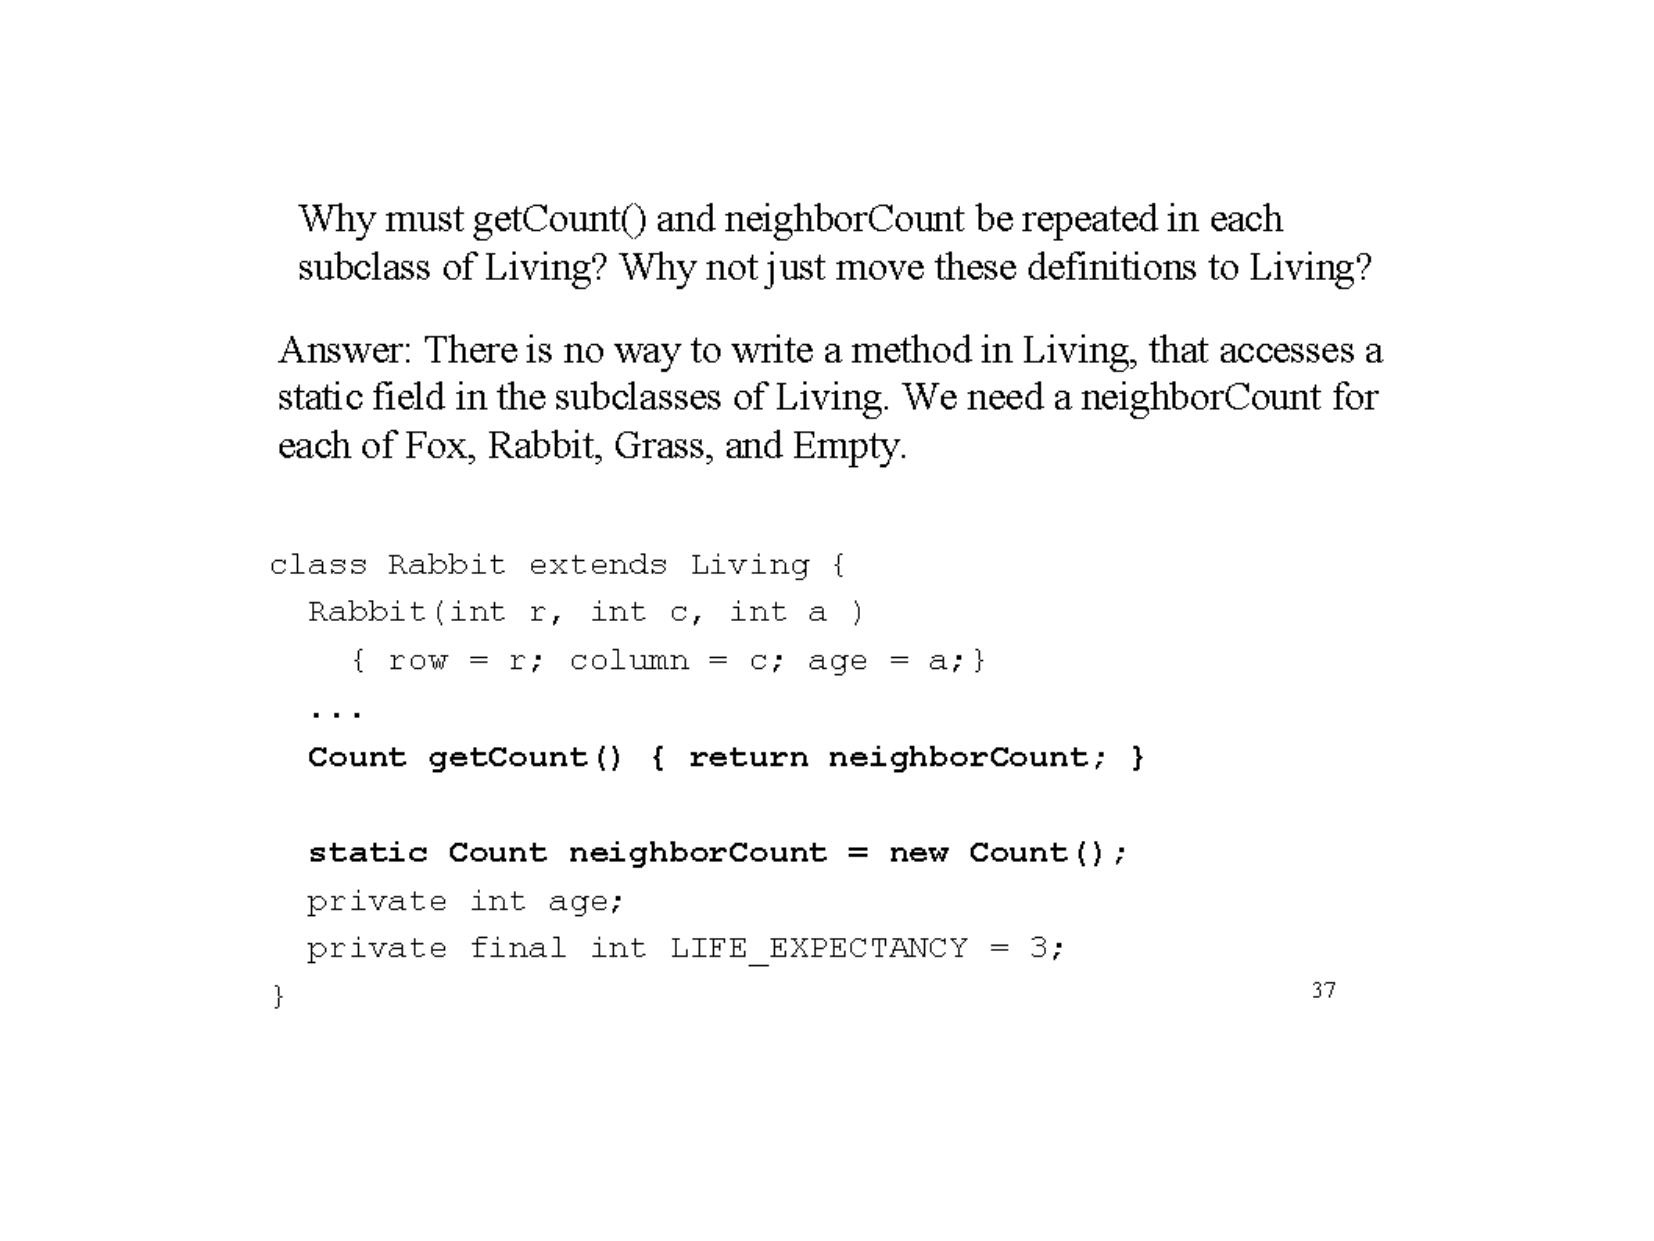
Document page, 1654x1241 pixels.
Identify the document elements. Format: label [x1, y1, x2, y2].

picture [236, 147, 1437, 1048]
